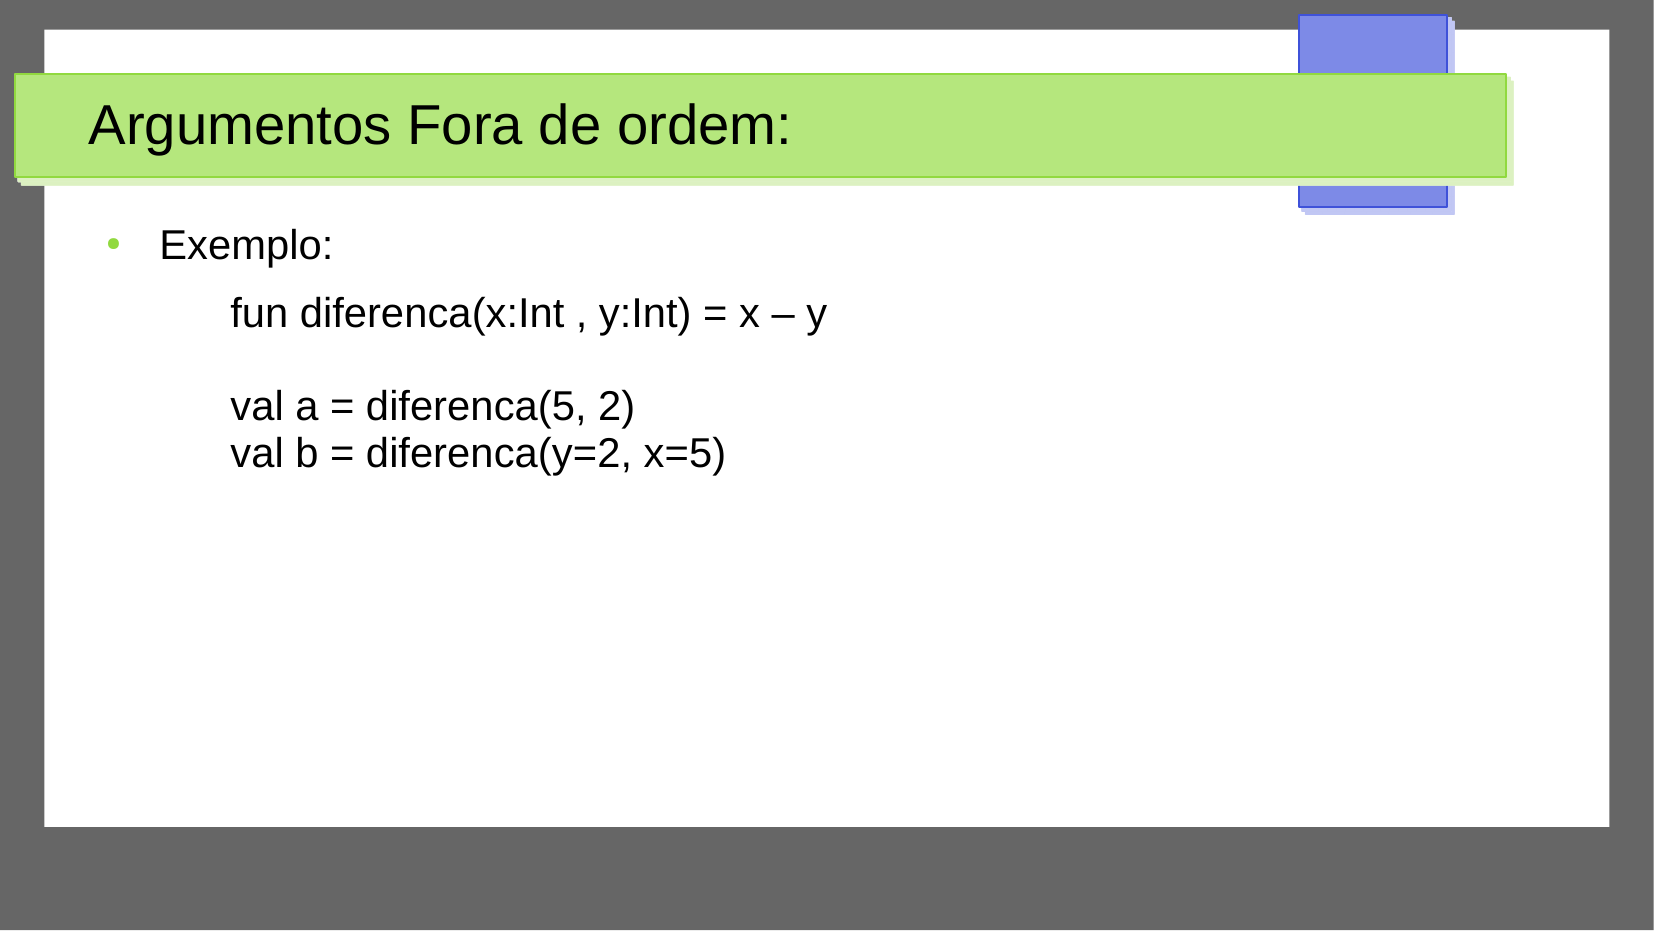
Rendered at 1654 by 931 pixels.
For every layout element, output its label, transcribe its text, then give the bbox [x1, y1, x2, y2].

title Argumentos Fora de ordem: [88, 73, 1506, 178]
list Exemplo: fun diferenca(x:Int , y:Int) = x – y val a = diferenca(5, 2) val b = diferenca(y=2, x=5) [88, 221, 1565, 813]
